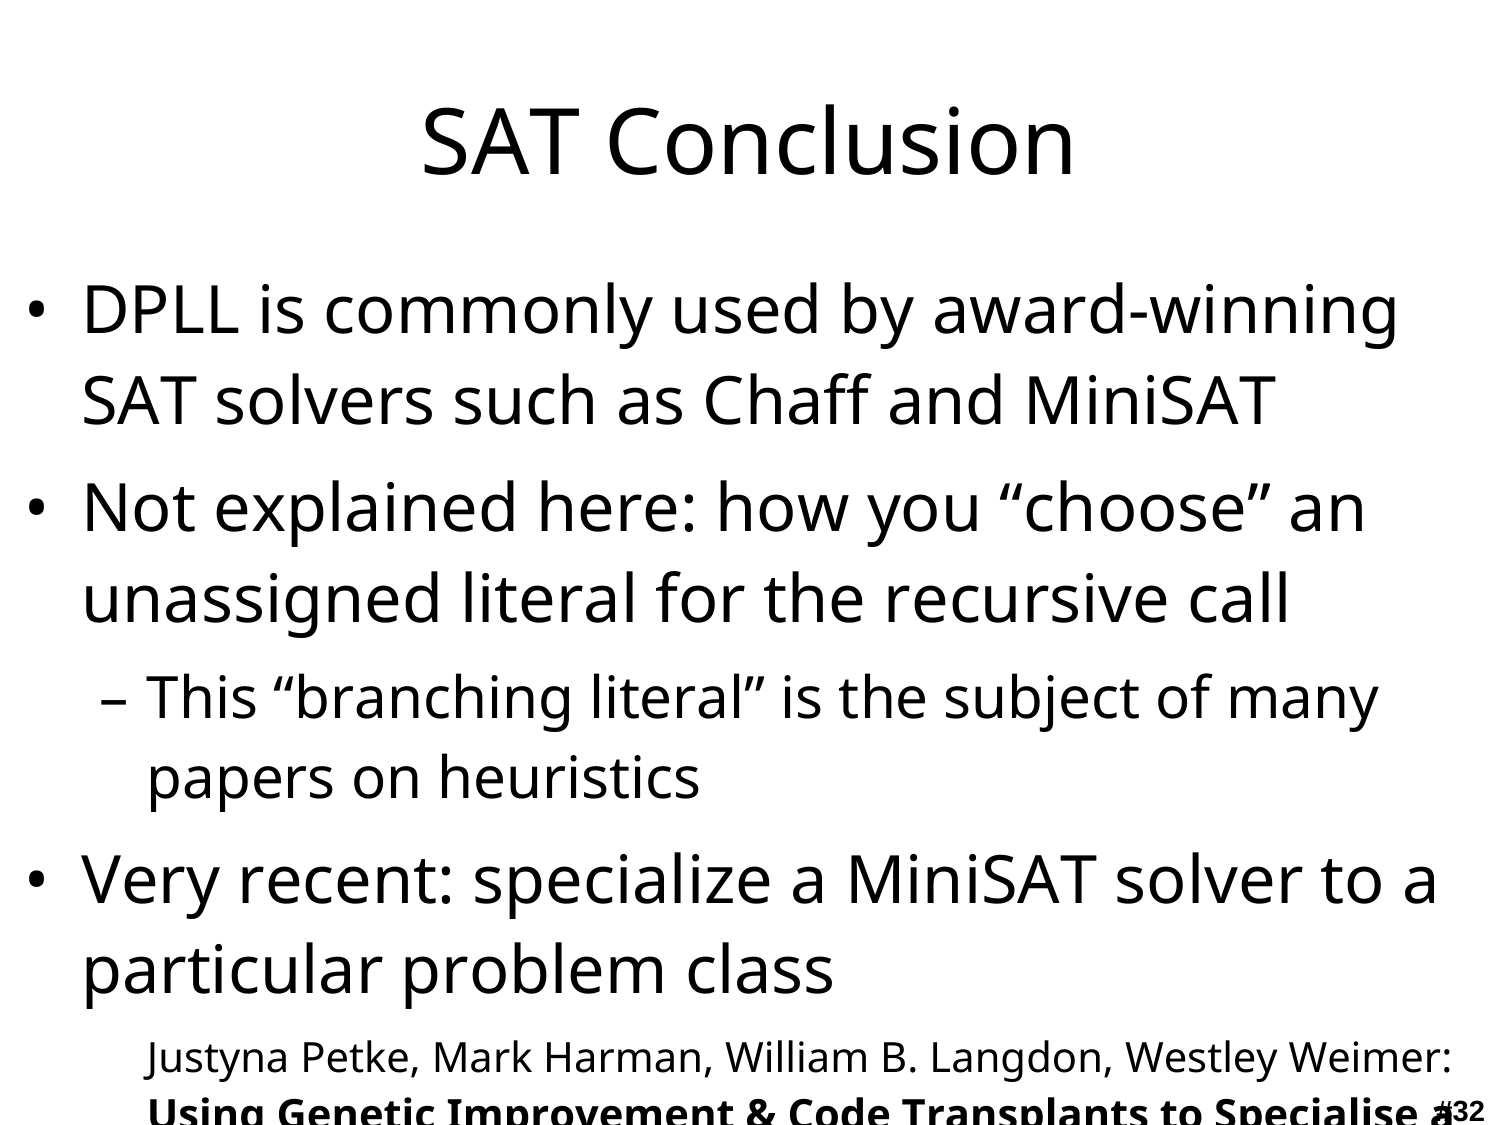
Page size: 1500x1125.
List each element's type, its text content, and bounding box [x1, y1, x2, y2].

list DPLL is commonly used by award-winning SAT solvers such as Chaff and MiniSAT Not explained here: how you “choose” an unassigned literal for the recursive call This “branching literal” is the subject of many papers on heuristics Very recent: specialize a MiniSAT solver to a particular problem class Justyna Petke, Mark Harman, William B. Langdon, Westley Weimer: Using Genetic Improvement & Code Transplants to Specialise a C++ Program to a Problem Class. European Conference on Genetic Programming (EuroGP) 2014 (silver human competitive award) [24, 262, 1476, 1120]
title SAT Conclusion [24, 45, 1476, 233]
